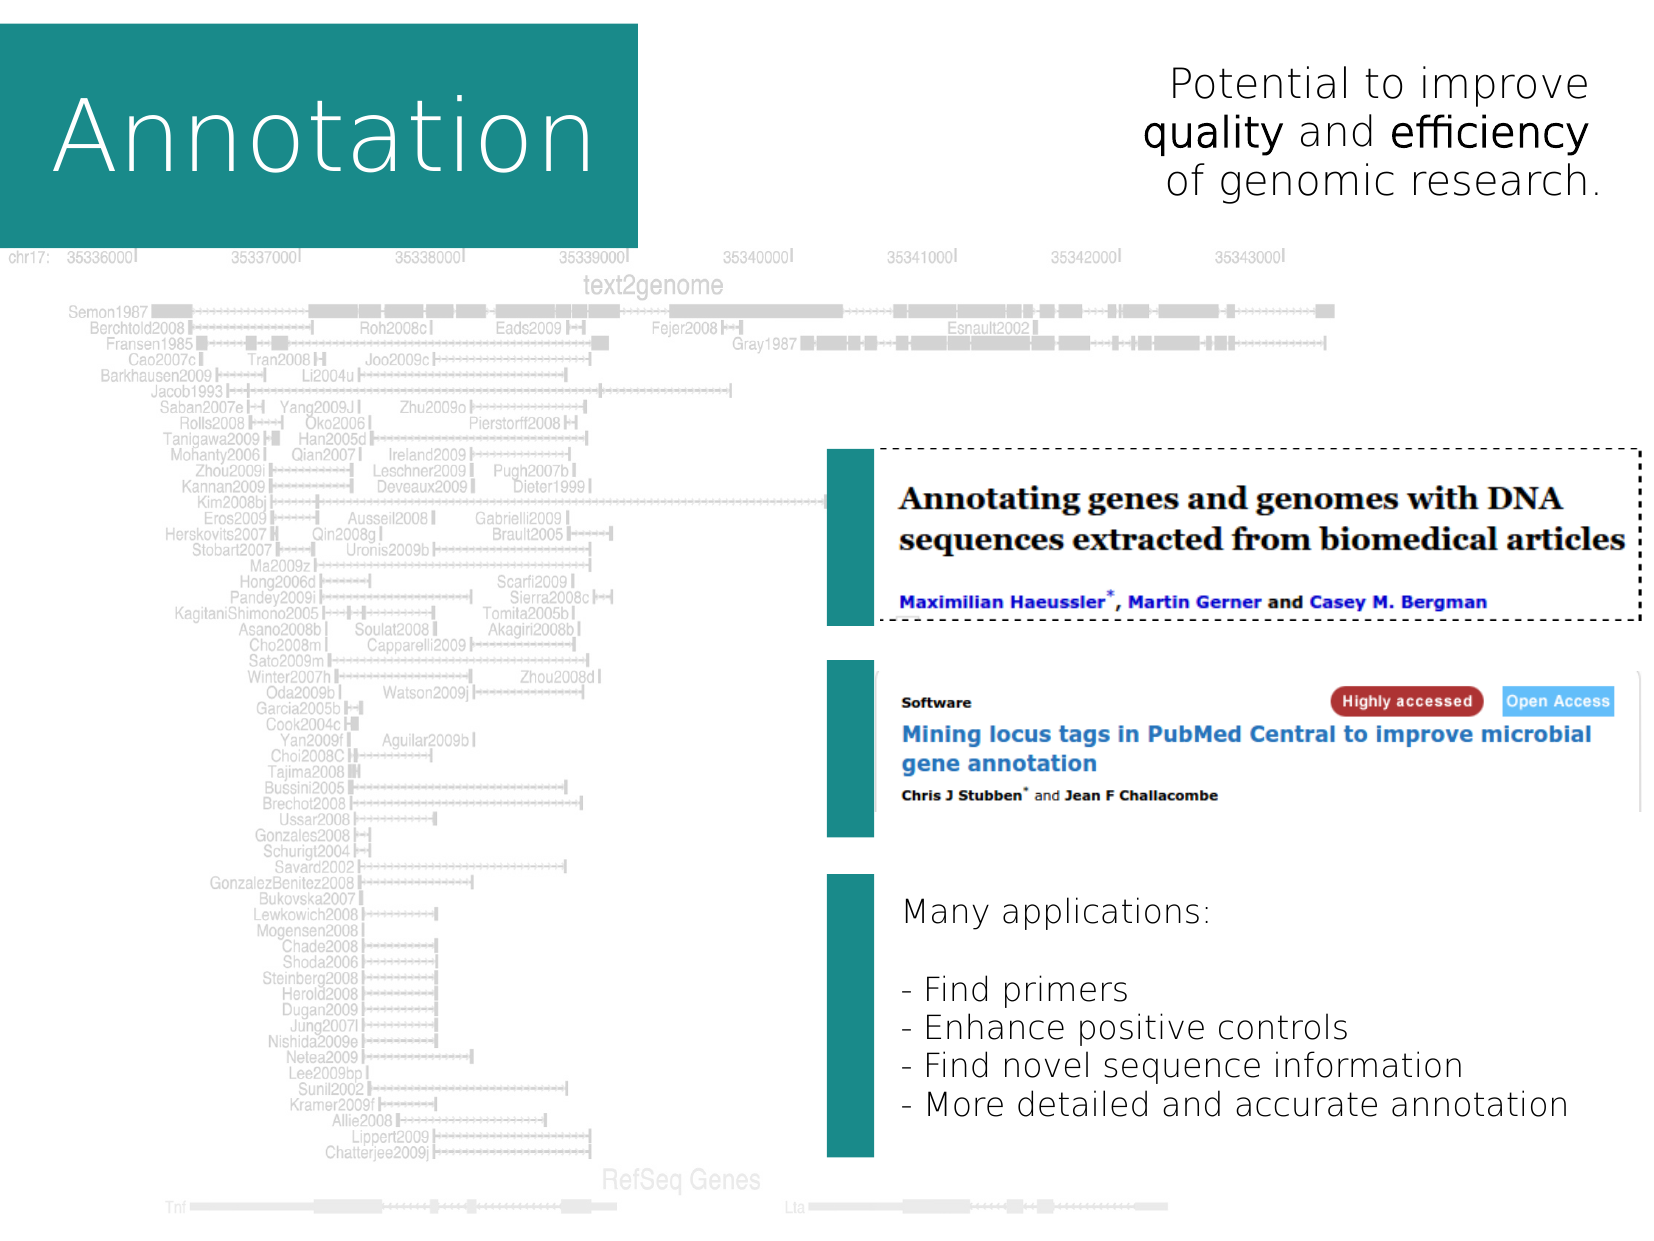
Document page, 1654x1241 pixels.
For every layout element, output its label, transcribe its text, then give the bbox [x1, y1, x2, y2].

text_box [826, 660, 875, 838]
text_box Annotation [35, 70, 638, 248]
text_box Many applications: - Find primers - Enhance positive controls - Find novel sequence information - More detailed and accurate annotation [885, 885, 1642, 1135]
picture [8, 248, 1642, 1214]
text_box Potential to improve quality and efficiency of genomic research. [779, 52, 1619, 213]
text_box [0, 23, 638, 249]
text_box [826, 448, 875, 626]
text_box [826, 874, 875, 1158]
